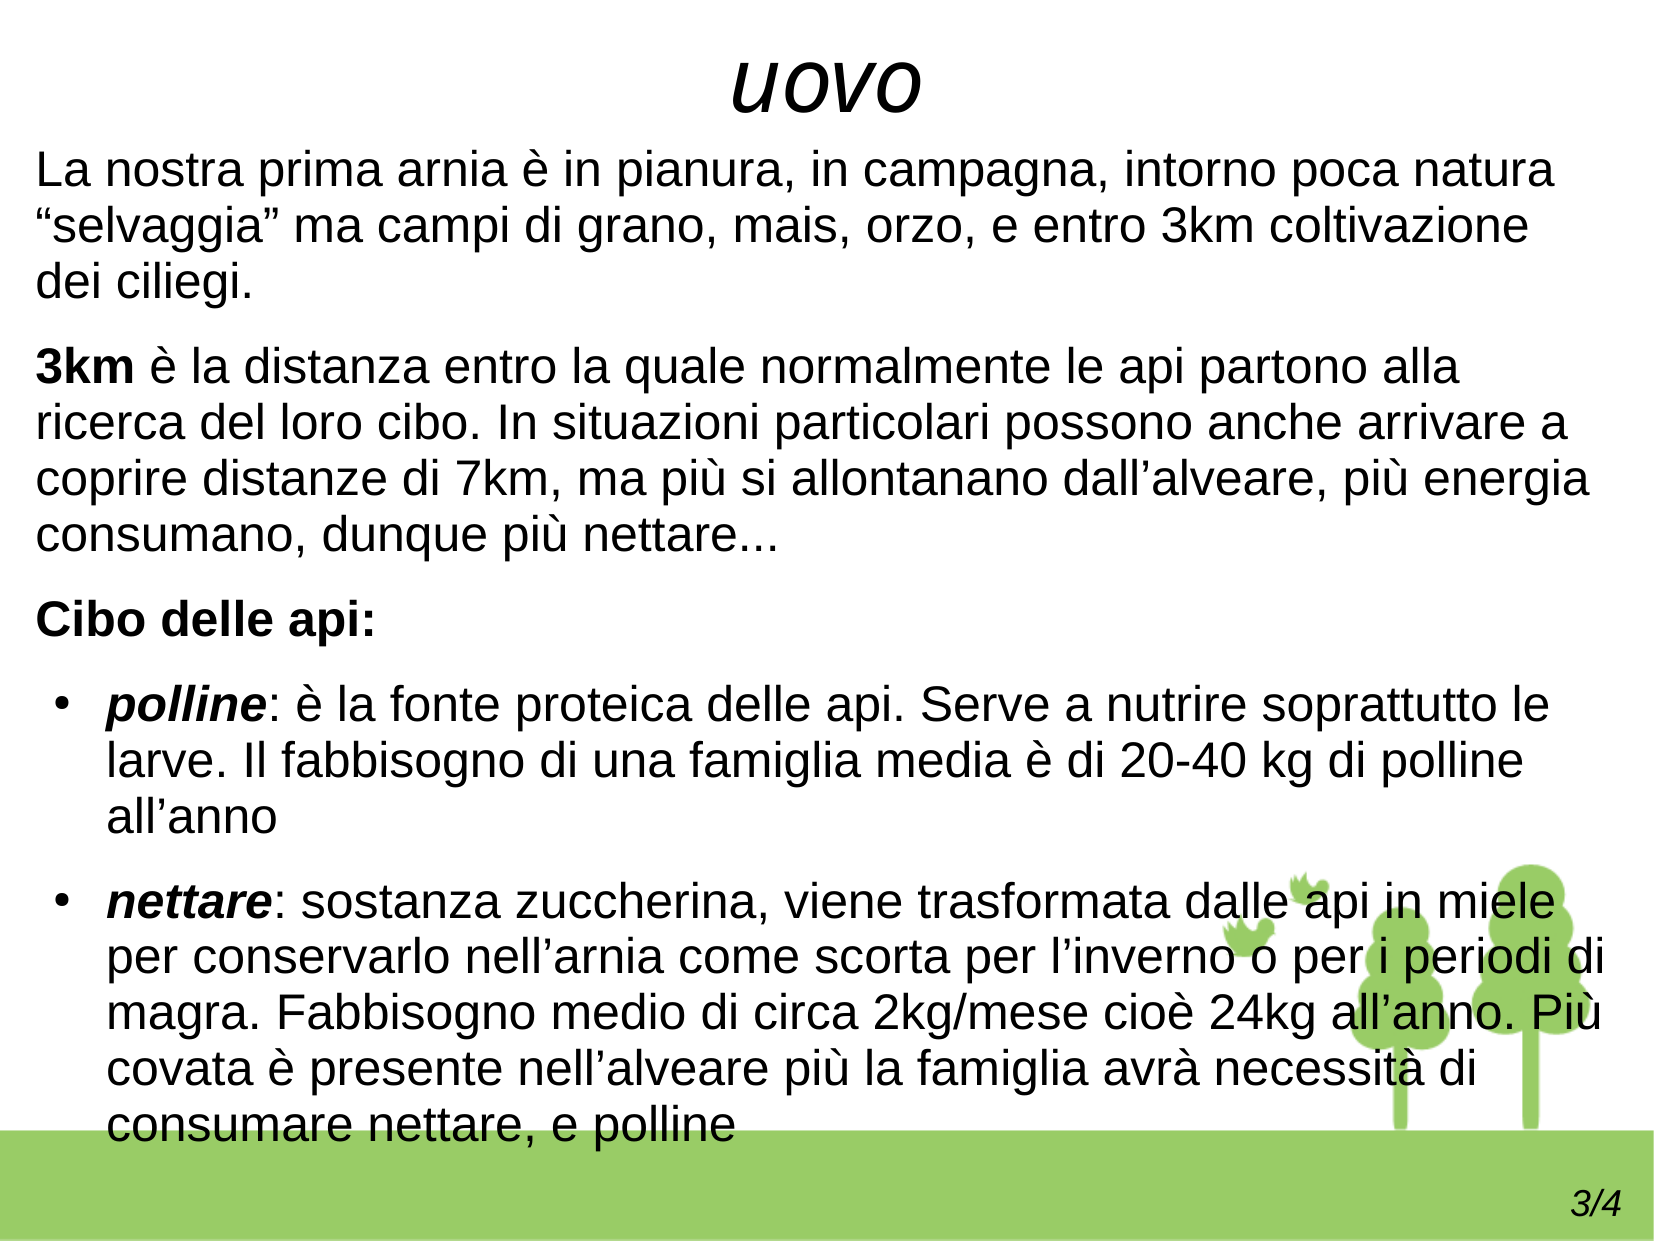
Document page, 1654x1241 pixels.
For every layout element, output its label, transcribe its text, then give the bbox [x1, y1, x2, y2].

list La nostra prima arnia è in pianura, in campagna, intorno poca natura “selvaggia” ma campi di grano, mais, orzo, e entro 3km coltivazione dei ciliegi. 3km è la distanza entro la quale normalmente le api partono alla ricerca del loro cibo. In situazioni particolari possono anche arrivare a coprire distanze di 7km, ma più si allontanano dall’alveare, più energia consumano, dunque più nettare... Cibo delle api: polline: è la fonte proteica delle api. Serve a nutrire soprattutto le larve. Il fabbisogno di una famiglia media è di 20-40 kg di polline all’anno nettare: sostanza zuccherina, viene trasformata dalle api in miele per conservarlo nell’arnia come scorta per l’inverno o per i periodi di magra. Fabbisogno medio di circa 2kg/mese cioè 24kg all’anno. Più covata è presente nell’alveare più la famiglia avrà necessità di consumare nettare, e polline [35, 141, 1607, 1134]
picture [0, 0, 1654, 1241]
text_box <numero>/4 [1544, 1175, 1648, 1235]
title uovo [82, 23, 1571, 130]
